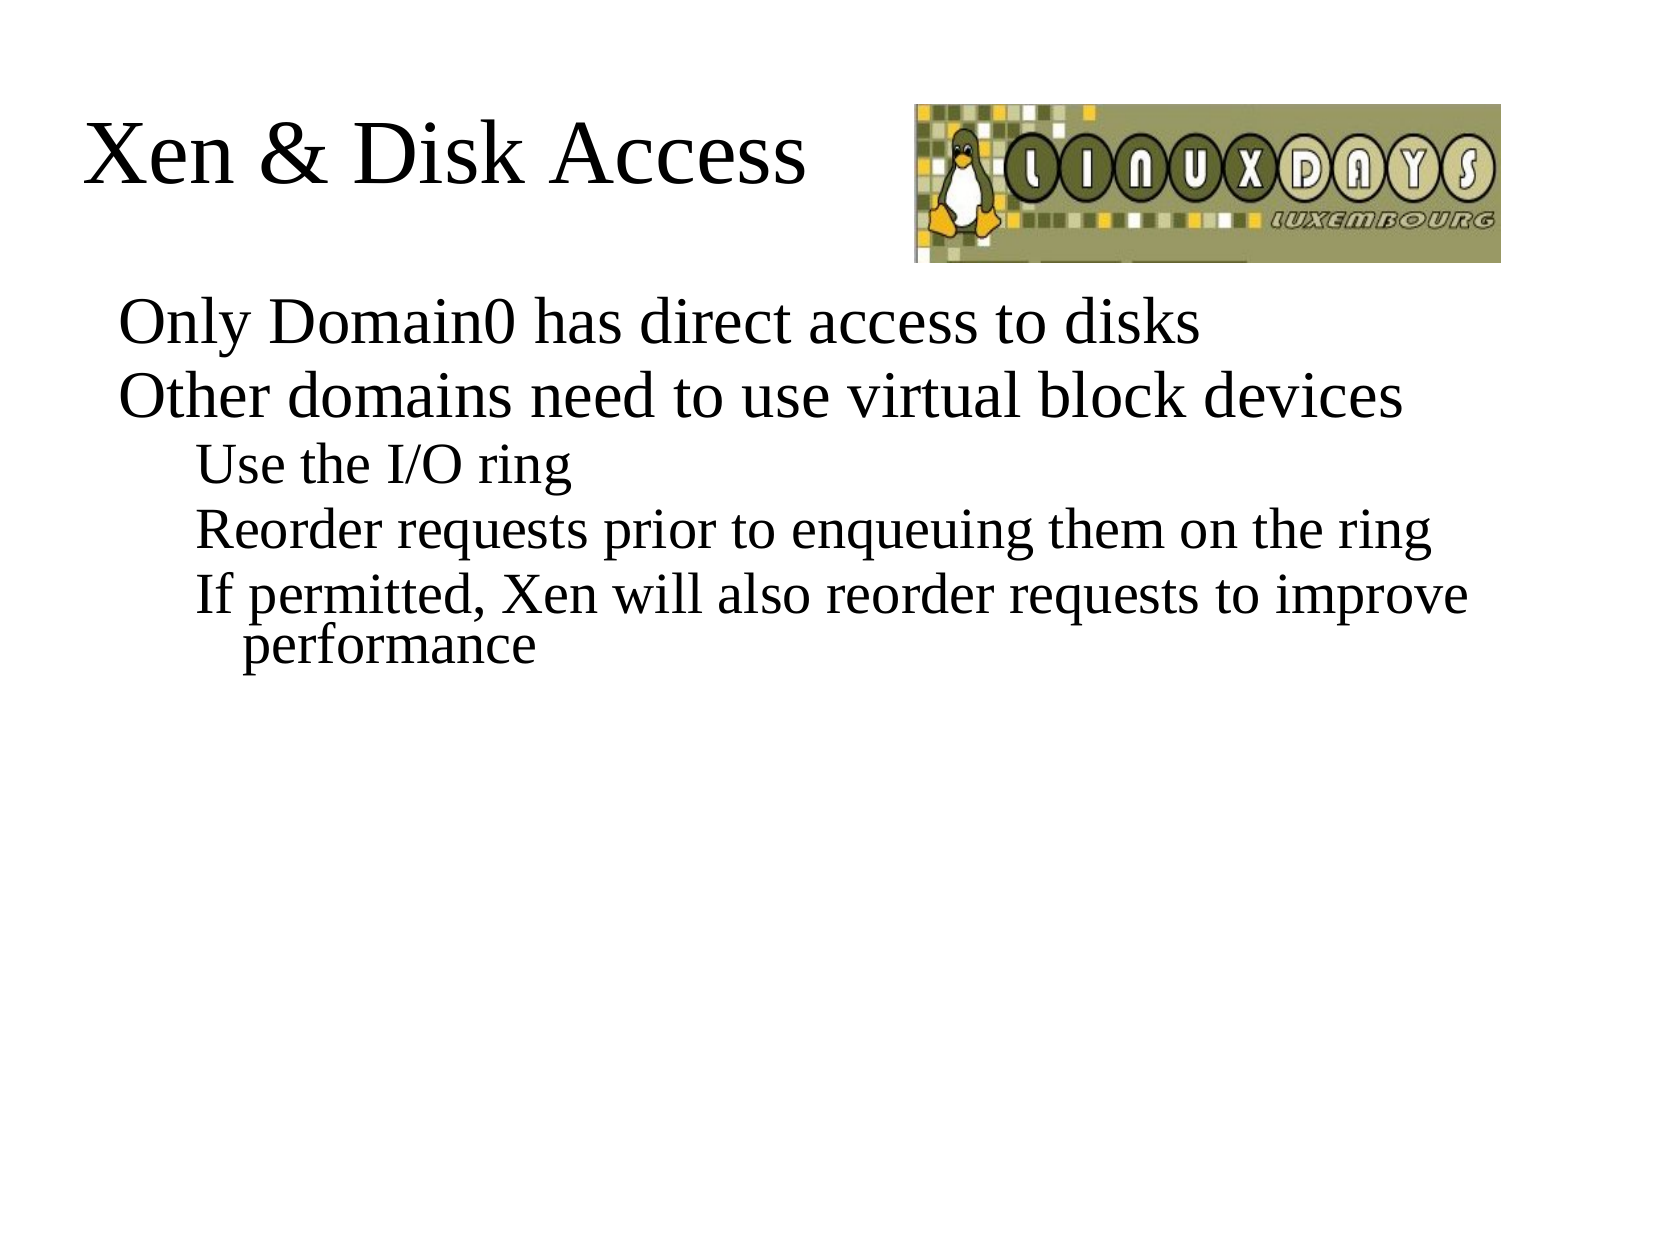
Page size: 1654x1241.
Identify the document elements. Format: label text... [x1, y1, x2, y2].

picture [914, 249, 1501, 263]
list Only Domain0 has direct access to disks Other domains need to use virtual block devices Use the I/O ring Reorder requests prior to enqueuing them on the ring If permitted, Xen will also reorder requests to improve performance [86, 289, 1626, 1226]
title Xen & Disk Access [82, 57, 1571, 249]
